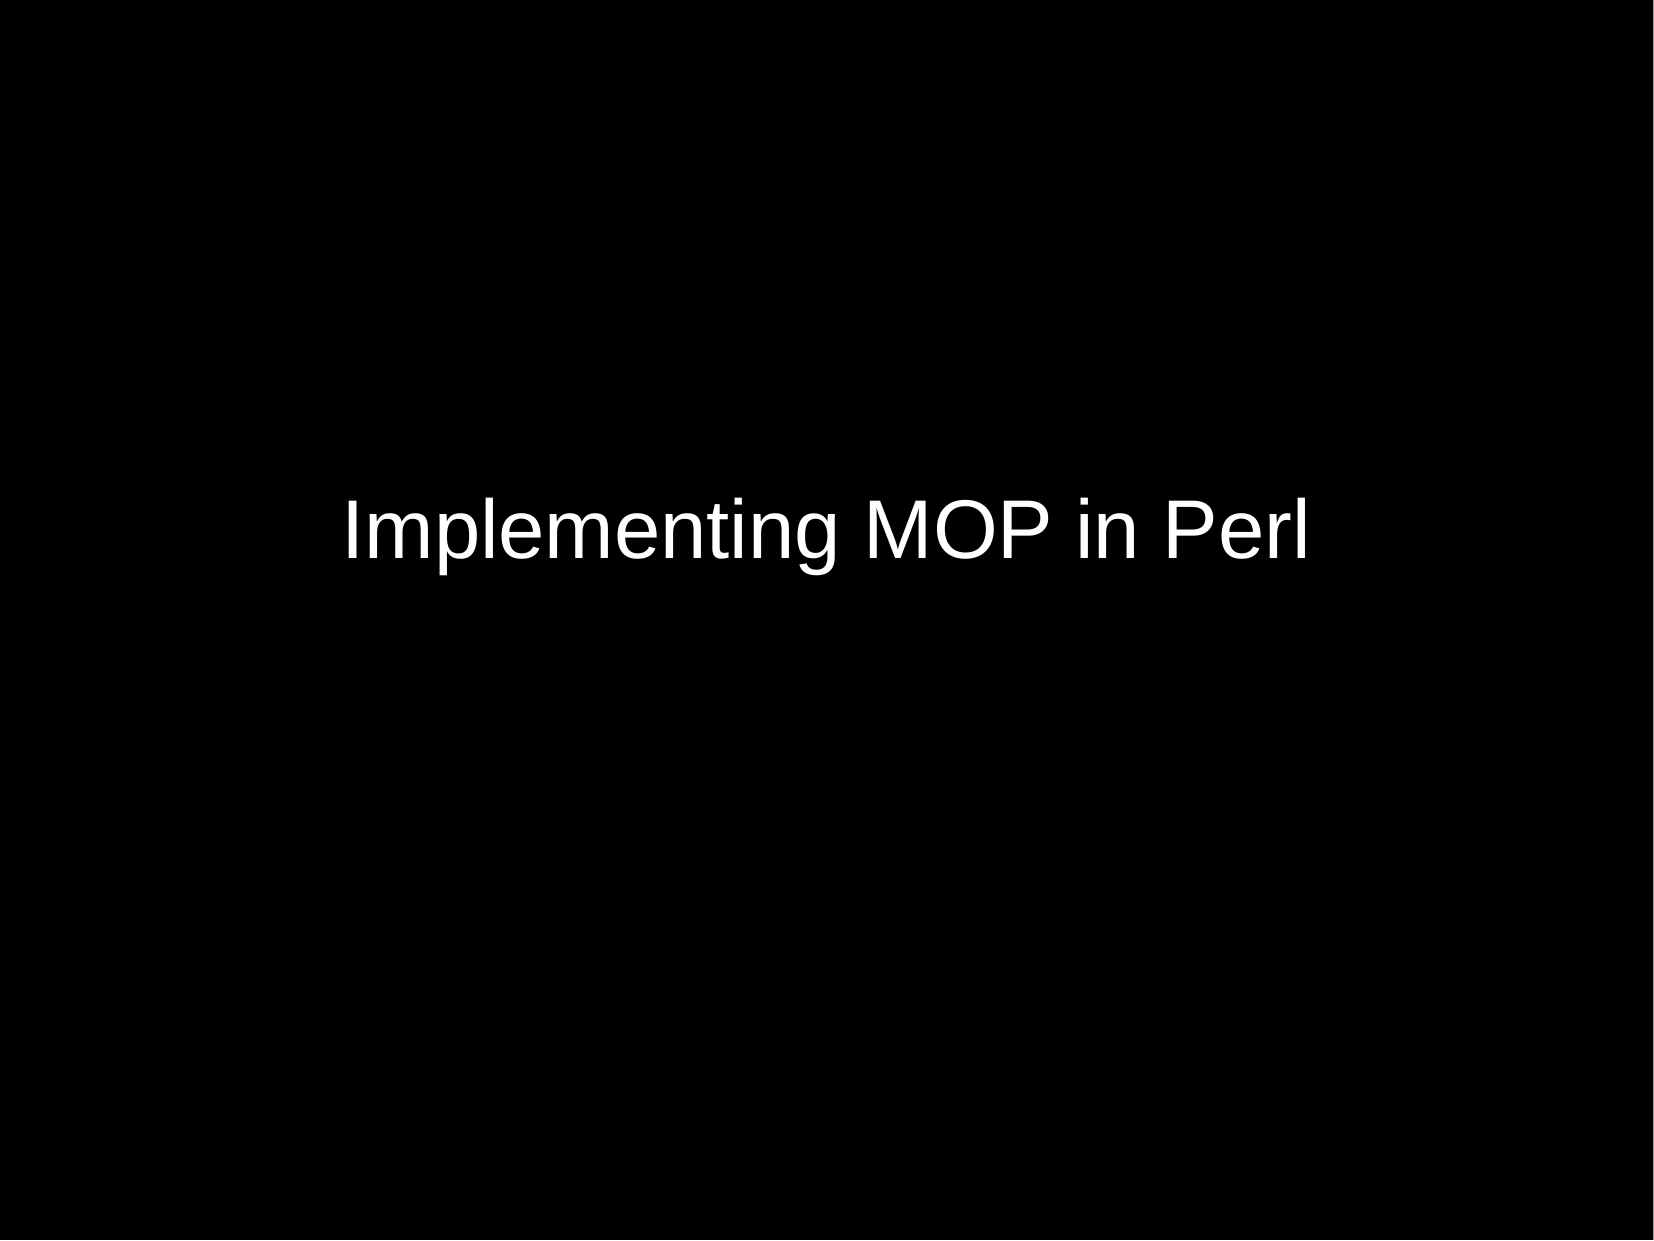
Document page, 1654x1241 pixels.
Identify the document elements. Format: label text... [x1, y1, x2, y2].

subtitle Implementing MOP in Perl [82, 49, 1571, 1010]
